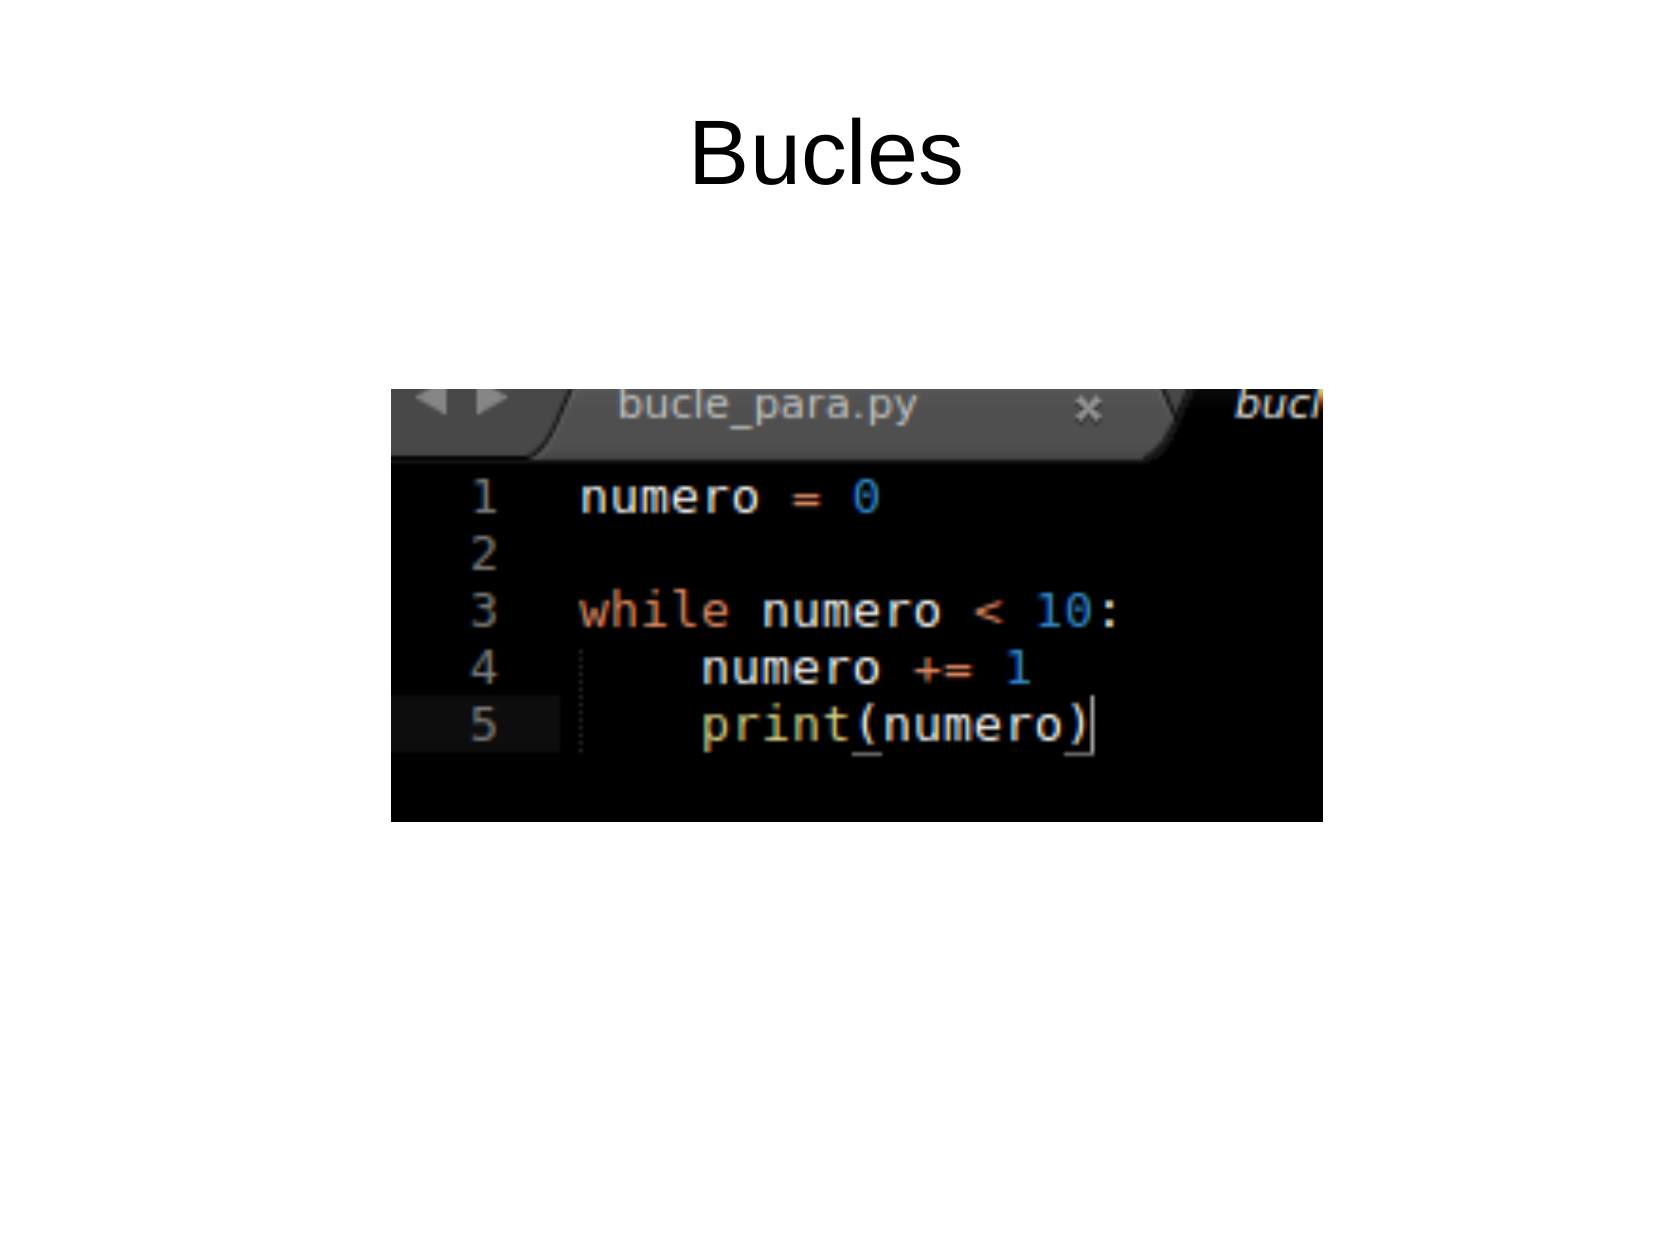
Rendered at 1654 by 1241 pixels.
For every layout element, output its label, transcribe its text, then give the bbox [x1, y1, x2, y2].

title Bucles [82, 49, 1571, 257]
picture [391, 389, 1323, 822]
